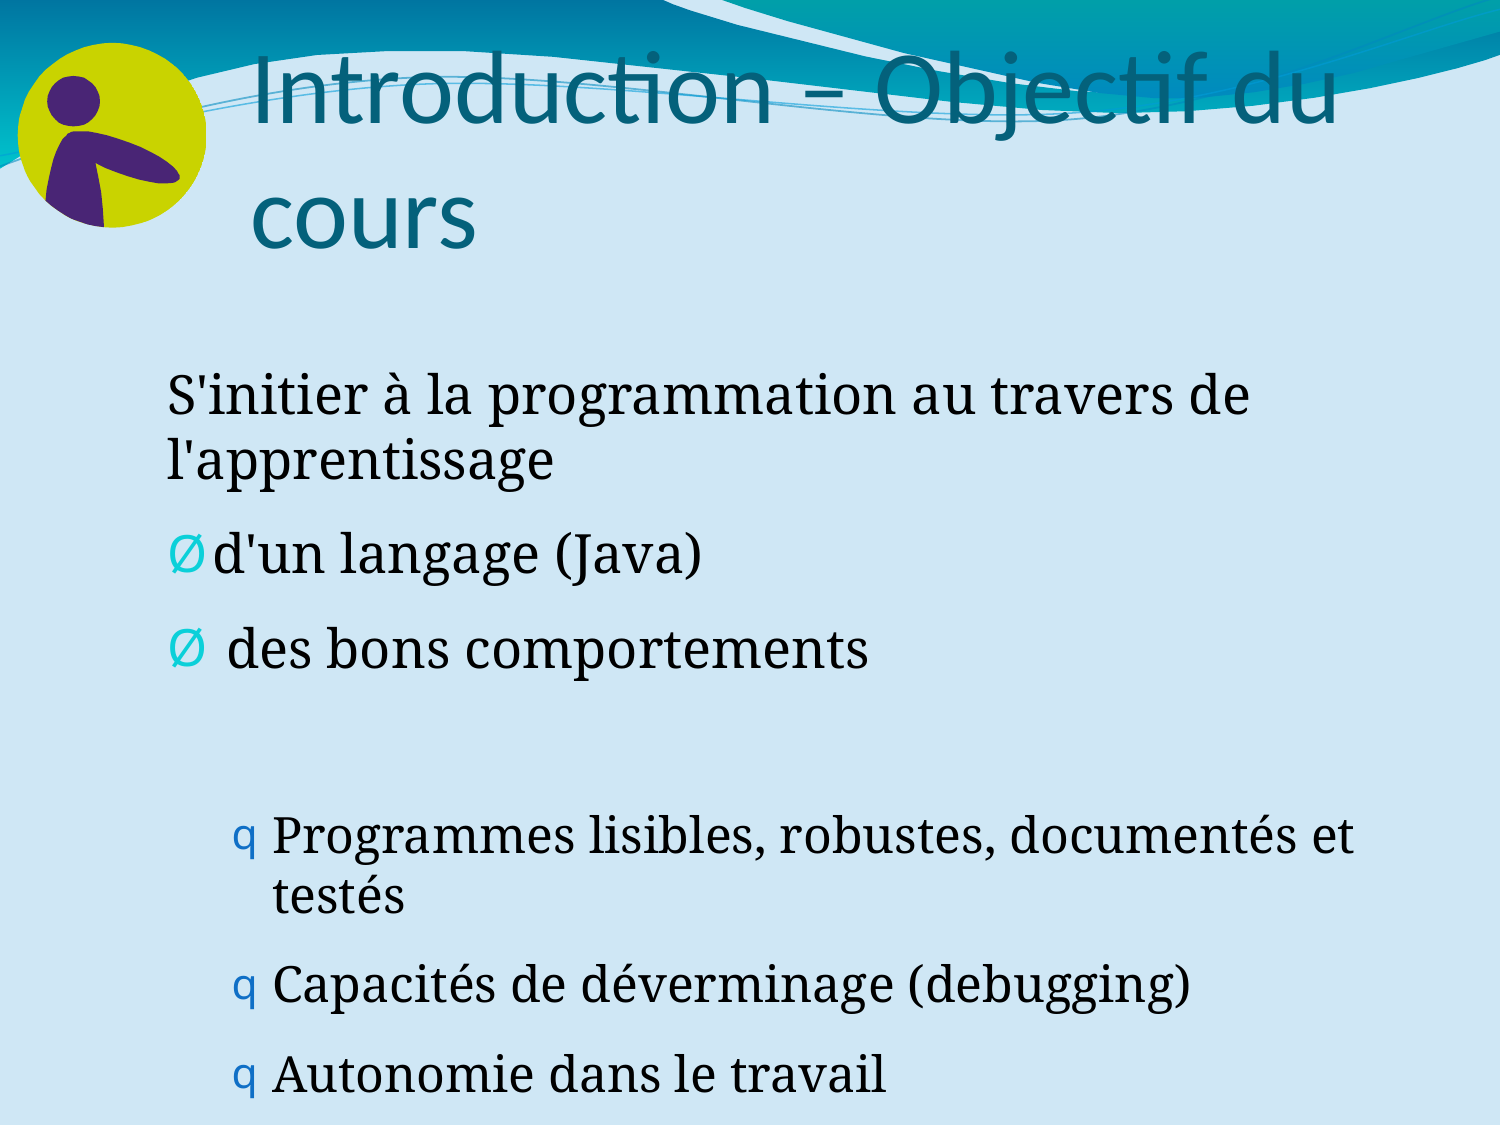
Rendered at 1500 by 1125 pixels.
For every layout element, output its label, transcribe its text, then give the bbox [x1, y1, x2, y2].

list S'initier à la programmation au travers de l'apprentissage d'un langage (Java) des bons comportements Programmes lisibles, robustes, documentés et testés Capacités de déverminage (debugging) Autonomie dans le travail (recherche dans la documentation) [152, 164, 1500, 1067]
title Introduction – Objectif du cours [235, 11, 1466, 164]
